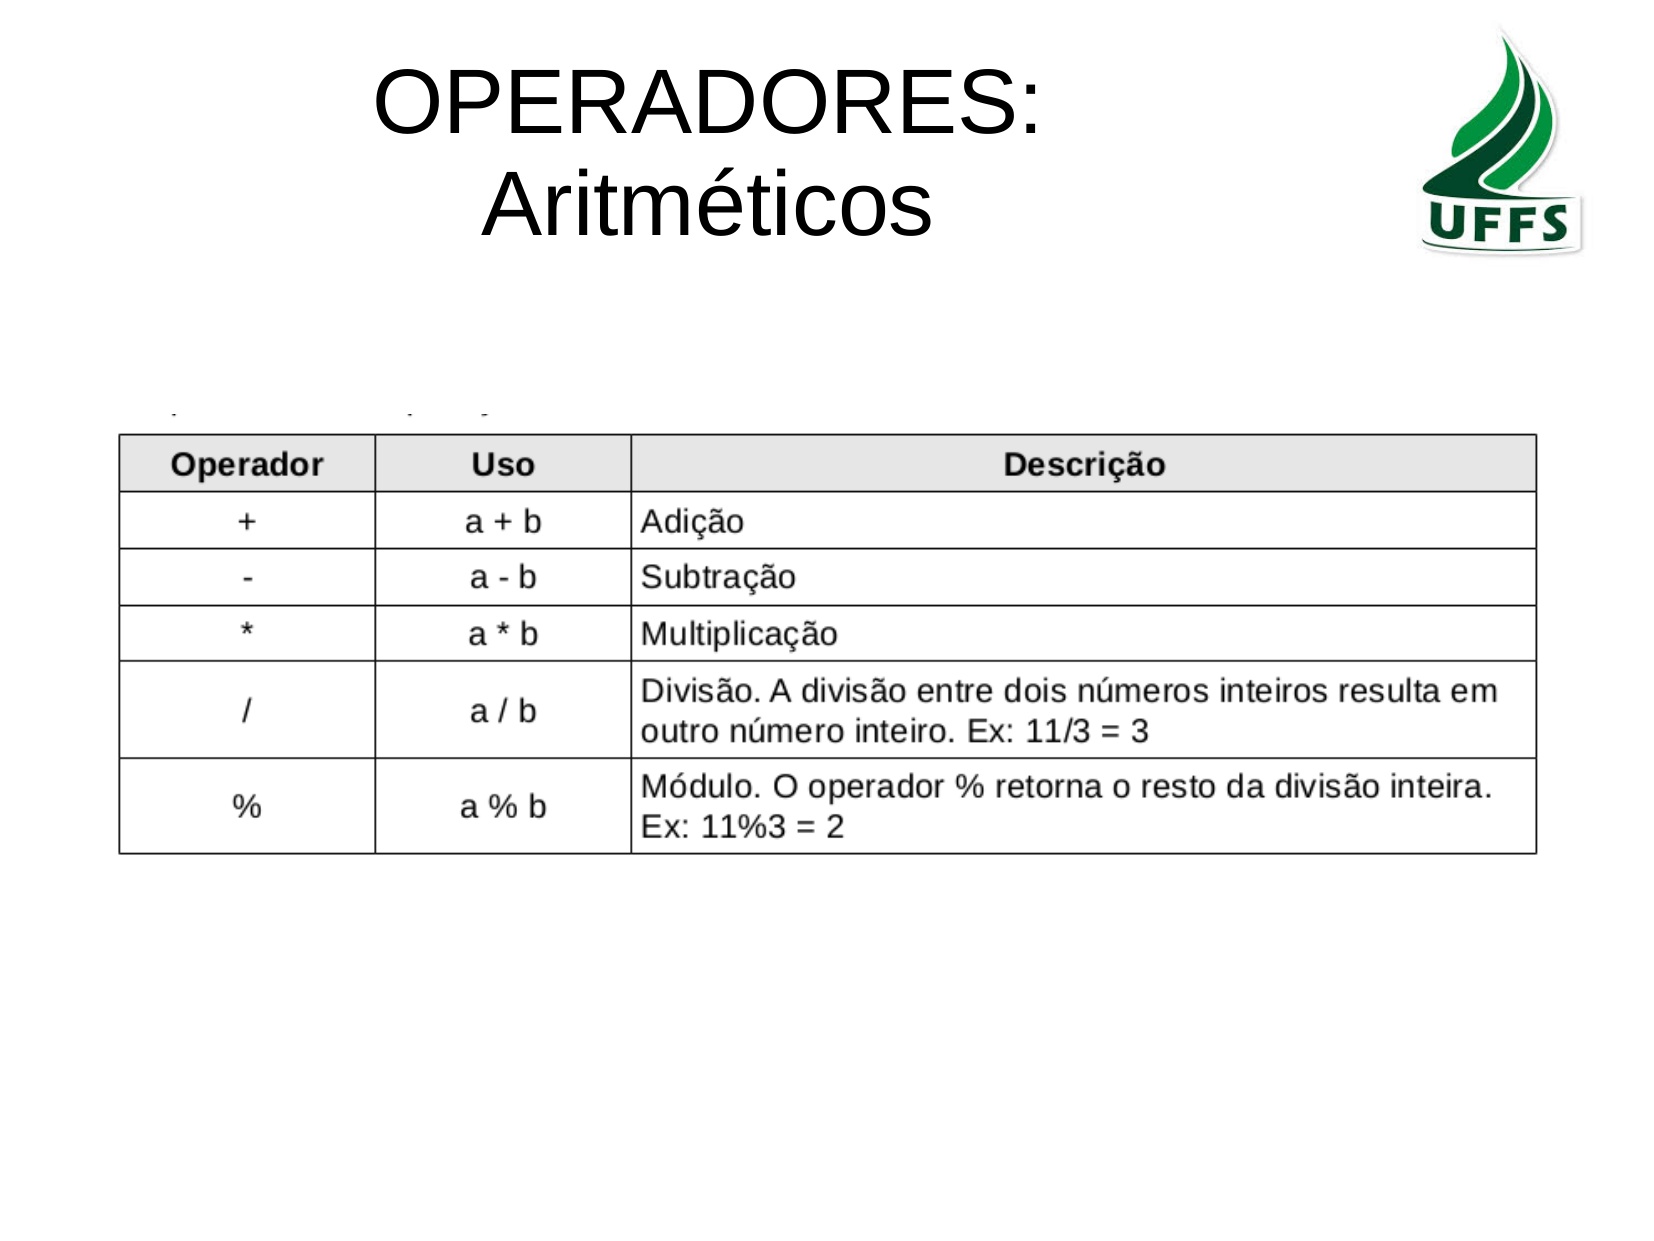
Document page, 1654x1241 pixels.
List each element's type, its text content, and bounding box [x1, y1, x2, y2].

picture [1381, 20, 1624, 272]
title OPERADORES: Aritméticos [82, 49, 1335, 257]
picture [82, 414, 1571, 885]
